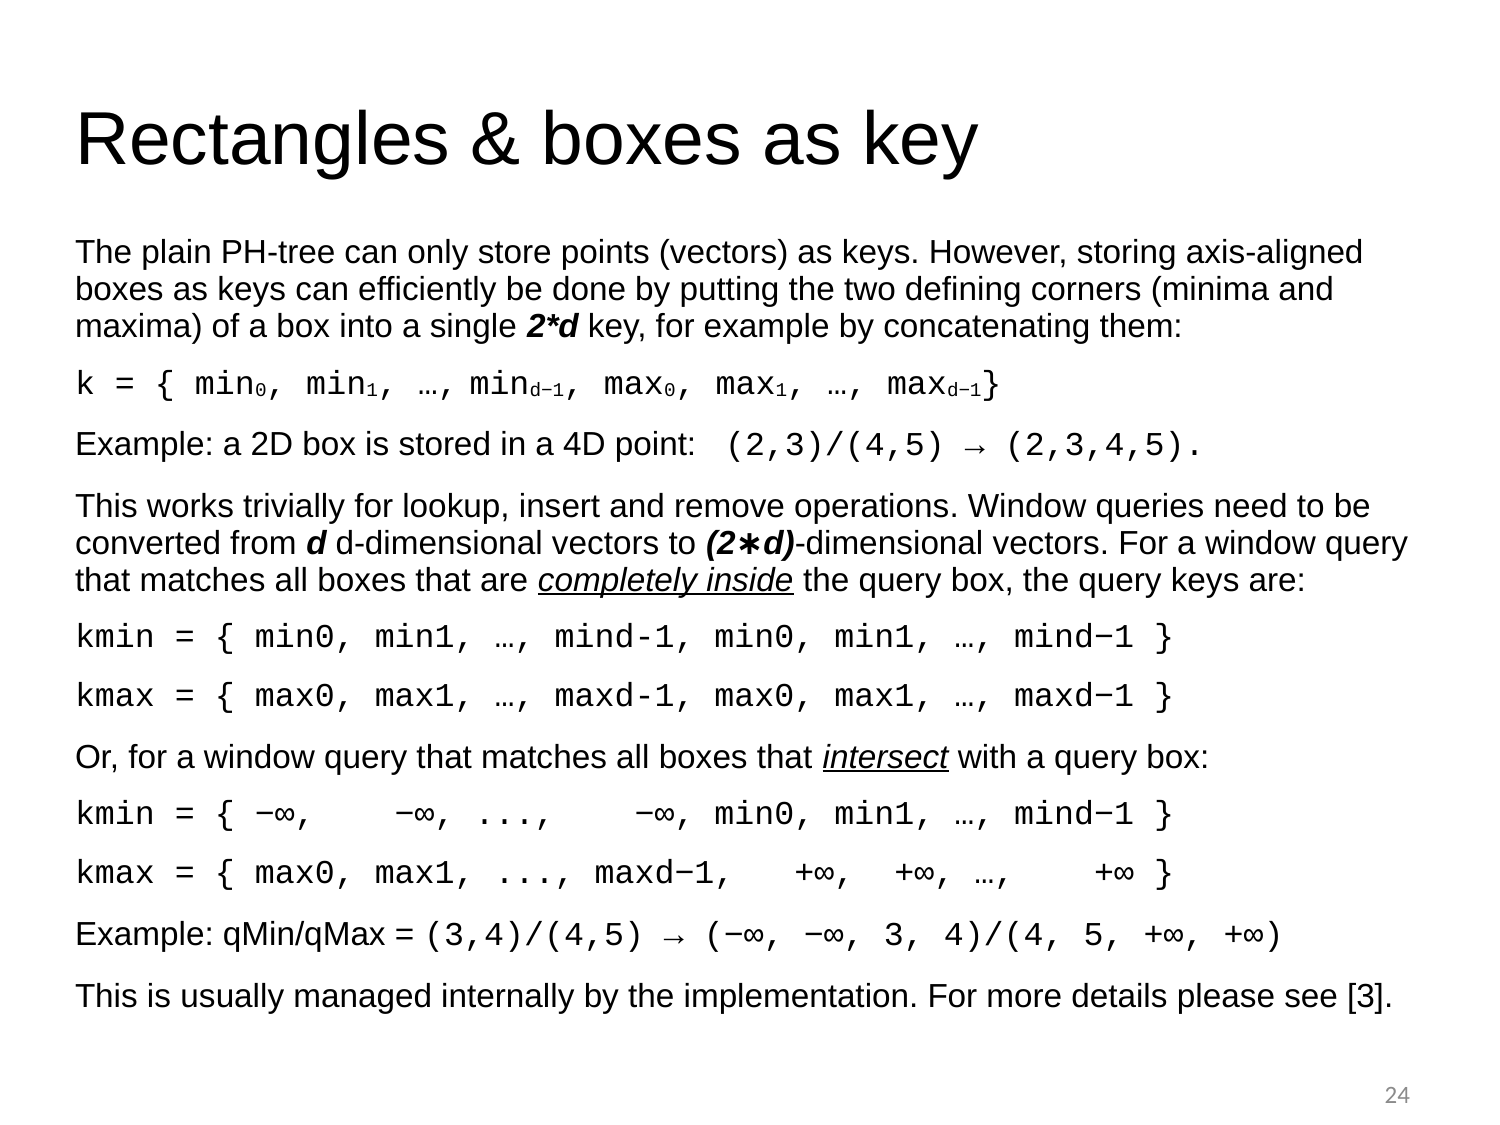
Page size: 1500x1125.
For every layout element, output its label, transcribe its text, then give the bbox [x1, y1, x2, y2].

text_box <number> [1074, 1079, 1425, 1107]
title Rectangles & boxes as key [75, 44, 1425, 233]
list The plain PH-tree can only store points (vectors) as keys. However, storing axis-aligned boxes as keys can efficiently be done by putting the two defining corners (minima and maxima) of a box into a single 2*d key, for example by concatenating them: k = { min0, min1, …, mind−1, max0, max1, …, maxd−1} Example: a 2D box is stored in a 4D point: (2,3)/(4,5) → (2,3,4,5). This works trivially for lookup, insert and remove operations. Window queries need to be converted from d d-dimensional vectors to (2∗d)-dimensional vectors. For a window query that matches all boxes that are completely inside the query box, the query keys are: kmin = { min0, min1, …, mind-1, min0, min1, …, mind−1 } kmax = { max0, max1, …, maxd-1, max0, max1, …, maxd−1 } Or, for a window query that matches all boxes that intersect with a query box: kmin = { −∞, −∞, ..., −∞, min0, min1, …, mind−1 } kmax = { max0, max1, ..., maxd−1, +∞, +∞, …, +∞ } Example: qMin/qMax = (3,4)/(4,5) → (−∞, −∞, 3, 4)/(4, 5, +∞, +∞) This is usually managed internally by the implementation. For more details please see [3]. [75, 233, 1425, 1036]
